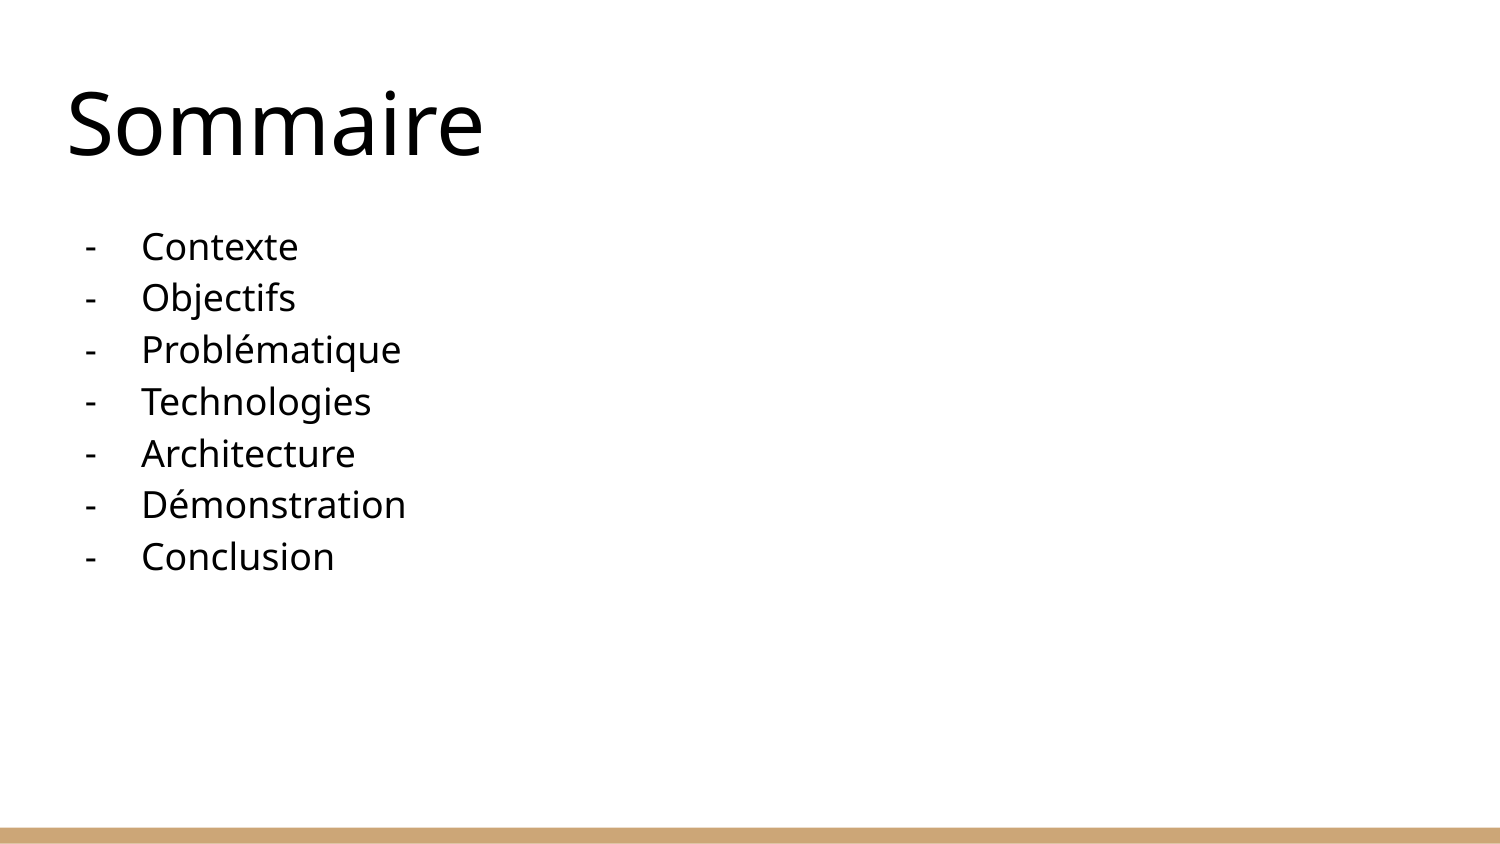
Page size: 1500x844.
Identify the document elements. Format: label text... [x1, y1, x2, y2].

list Contexte Objectifs Problématique Technologies Architecture Démonstration Conclusion [51, 200, 1449, 752]
title Sommaire [51, 51, 1449, 189]
